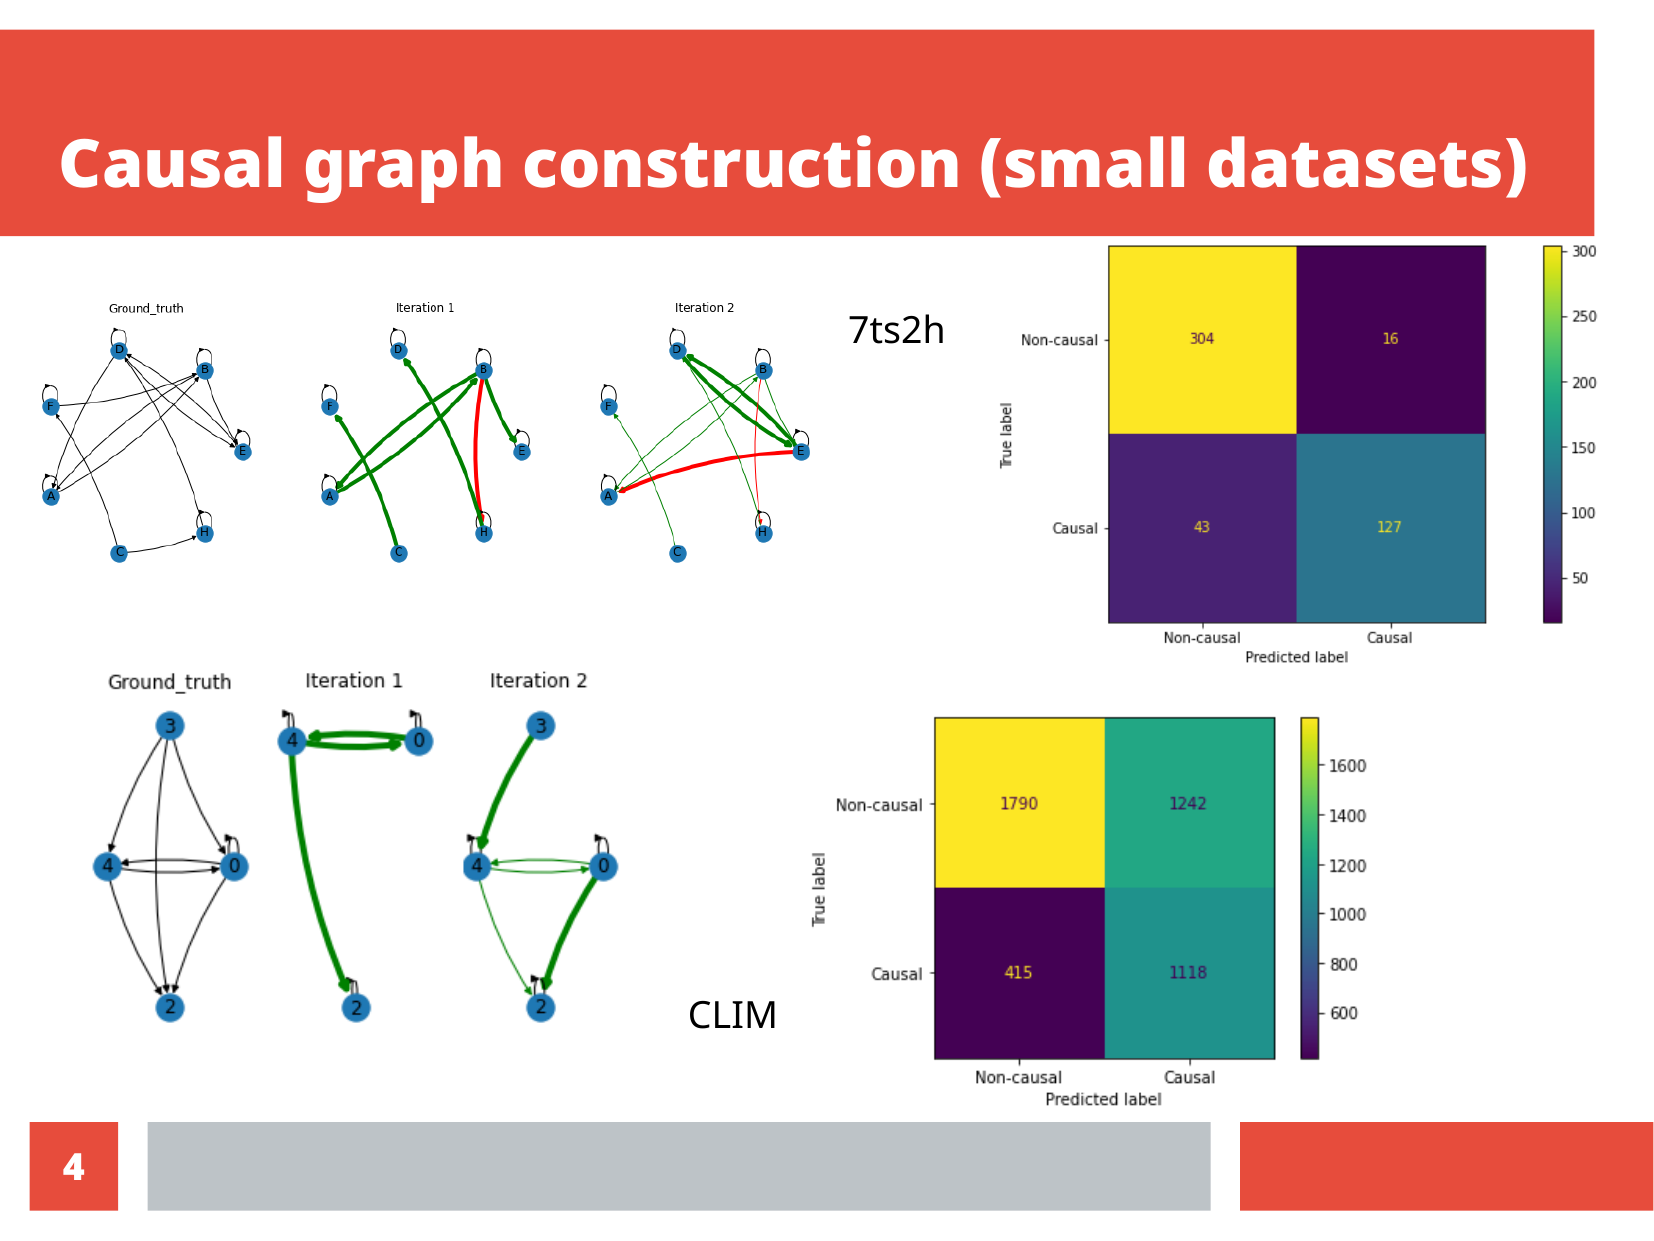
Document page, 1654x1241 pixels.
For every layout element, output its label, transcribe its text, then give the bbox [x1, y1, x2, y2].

picture [82, 661, 628, 1048]
picture [803, 708, 1379, 1118]
picture [992, 236, 1607, 675]
picture [23, 295, 827, 581]
title Causal graph construction (small datasets) [59, 59, 1595, 207]
text_box 7ts2h [833, 295, 969, 355]
text_box CLIM [673, 981, 794, 1040]
